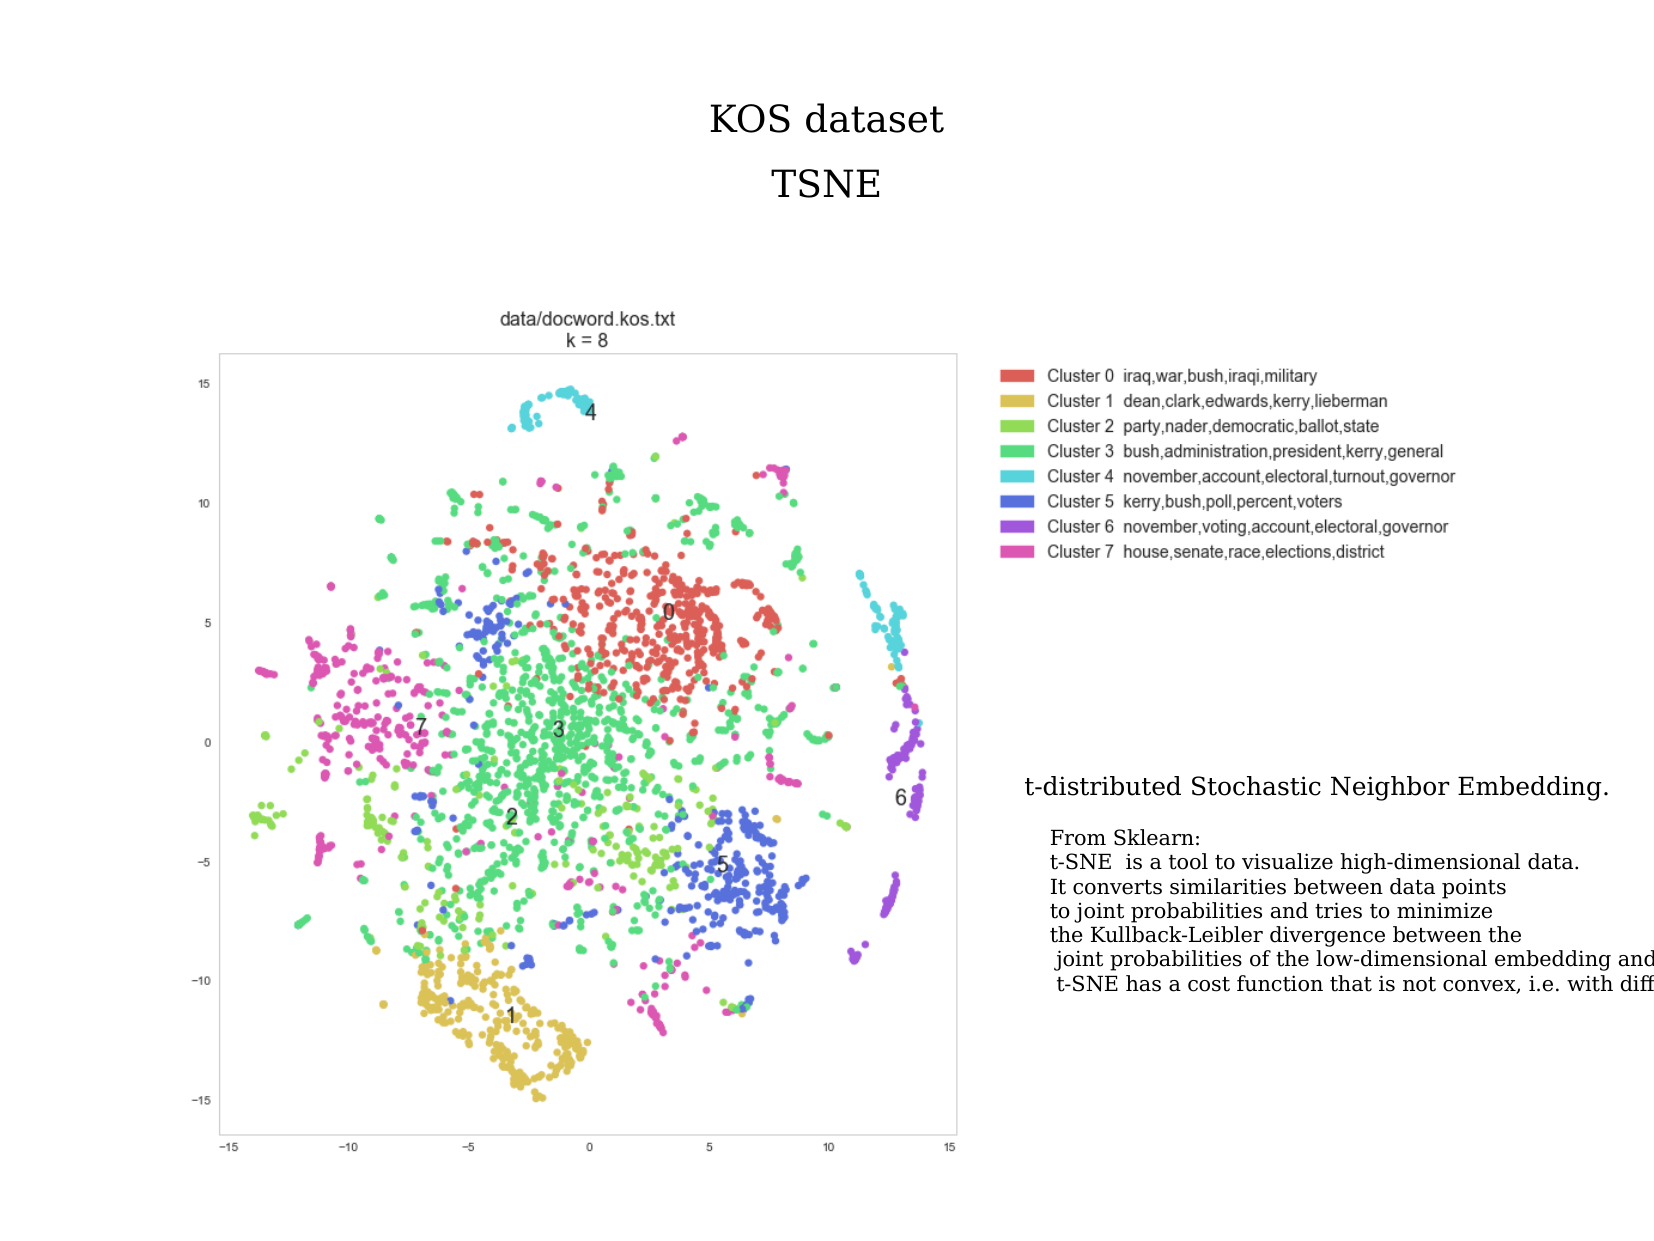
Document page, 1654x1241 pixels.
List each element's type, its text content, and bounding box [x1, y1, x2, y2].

text_box From Sklearn: t-SNE is a tool to visualize high-dimensional data. It converts similarities between data points to joint probabilities and tries to minimize the Kullback-Leibler divergence between the joint probabilities of the low-dimensional embedding and the high-dimensional data. t-SNE has a cost function that is not convex, i.e. with different initializations we can get different results [1035, 818, 1546, 1101]
text_box KOS dataset [694, 90, 960, 149]
text_box t-distributed Stochastic Neighbor Embedding. [1009, 765, 1626, 810]
text_box TSNE [756, 154, 898, 214]
picture [182, 303, 1471, 1162]
